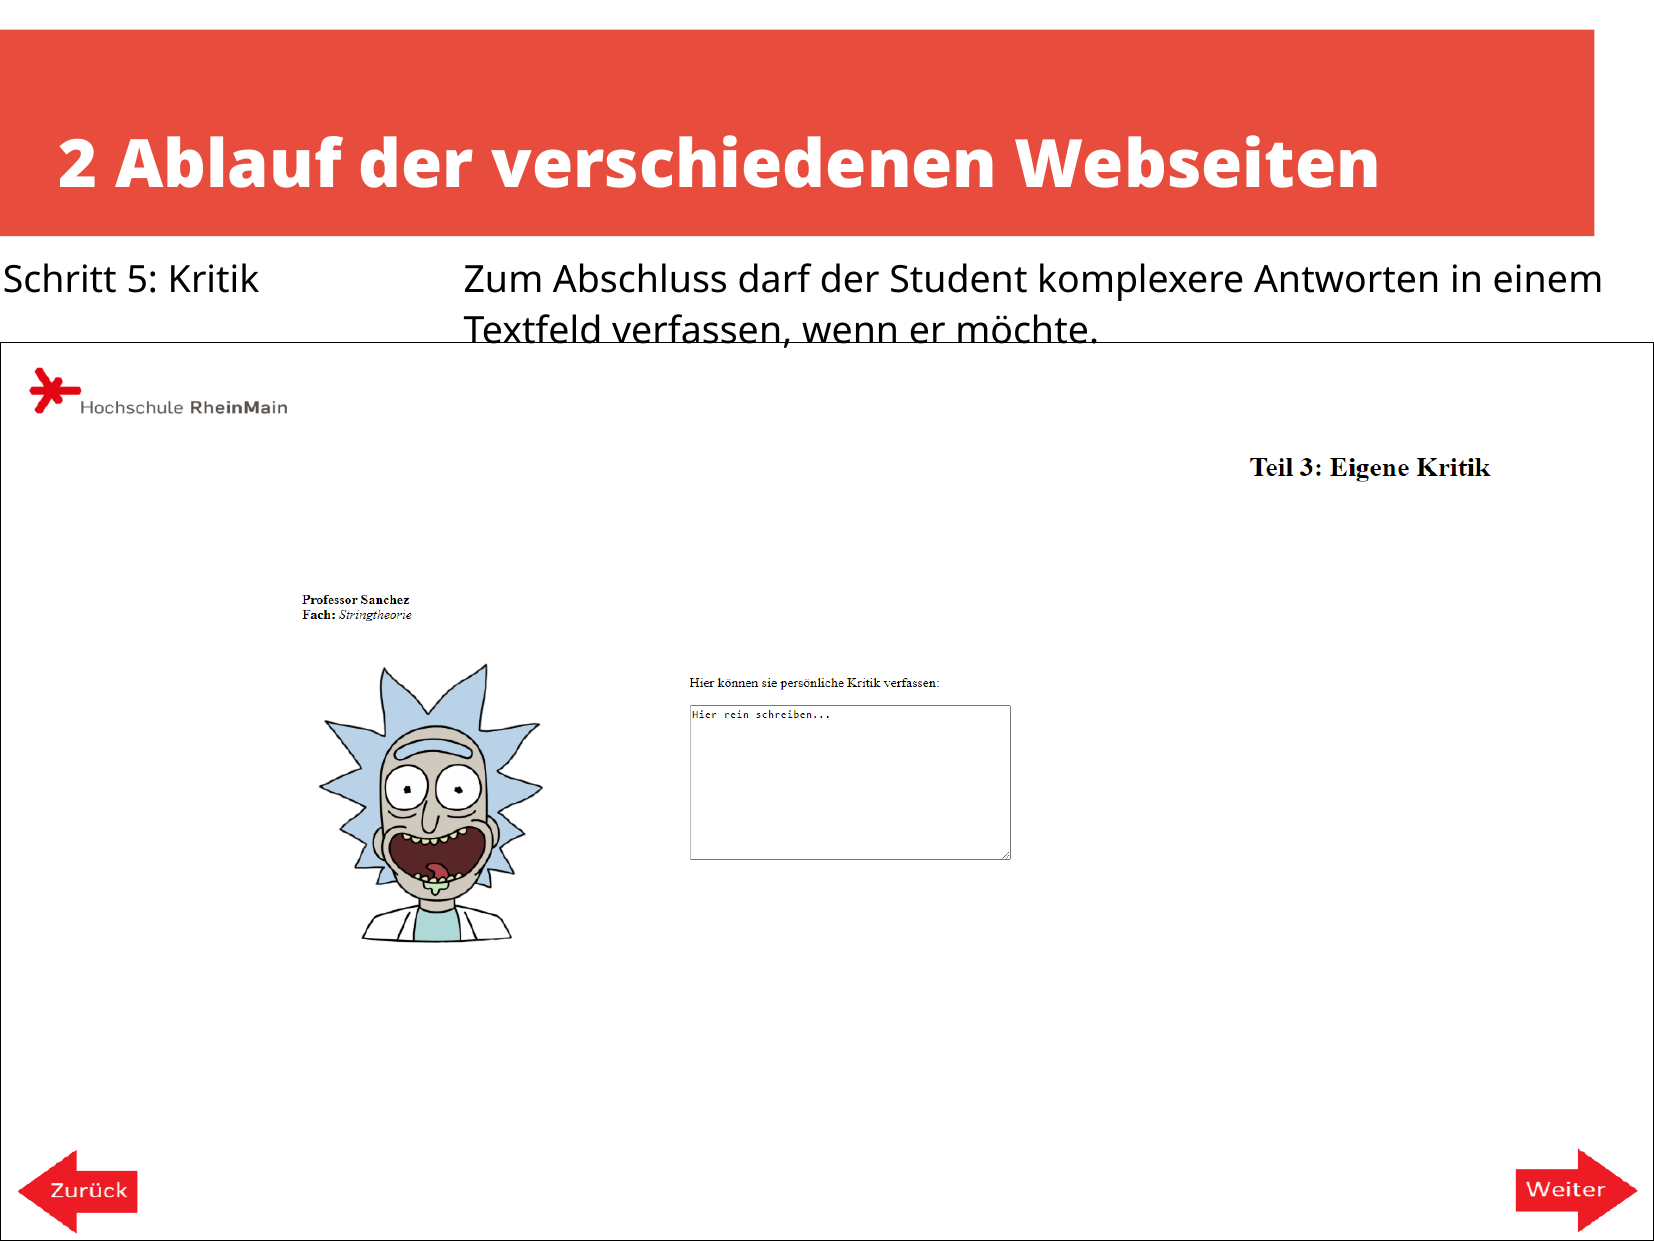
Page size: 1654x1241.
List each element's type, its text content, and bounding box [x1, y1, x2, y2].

picture [0, 342, 1654, 1241]
text_box Zum Abschluss darf der Student komplexere Antworten in einem Textfeld verfassen, wenn er möchte. [448, 244, 1642, 449]
title 2 Ablauf der verschiedenen Webseiten [59, 59, 1595, 207]
text_box Schritt 5: Kritik [0, 245, 390, 342]
